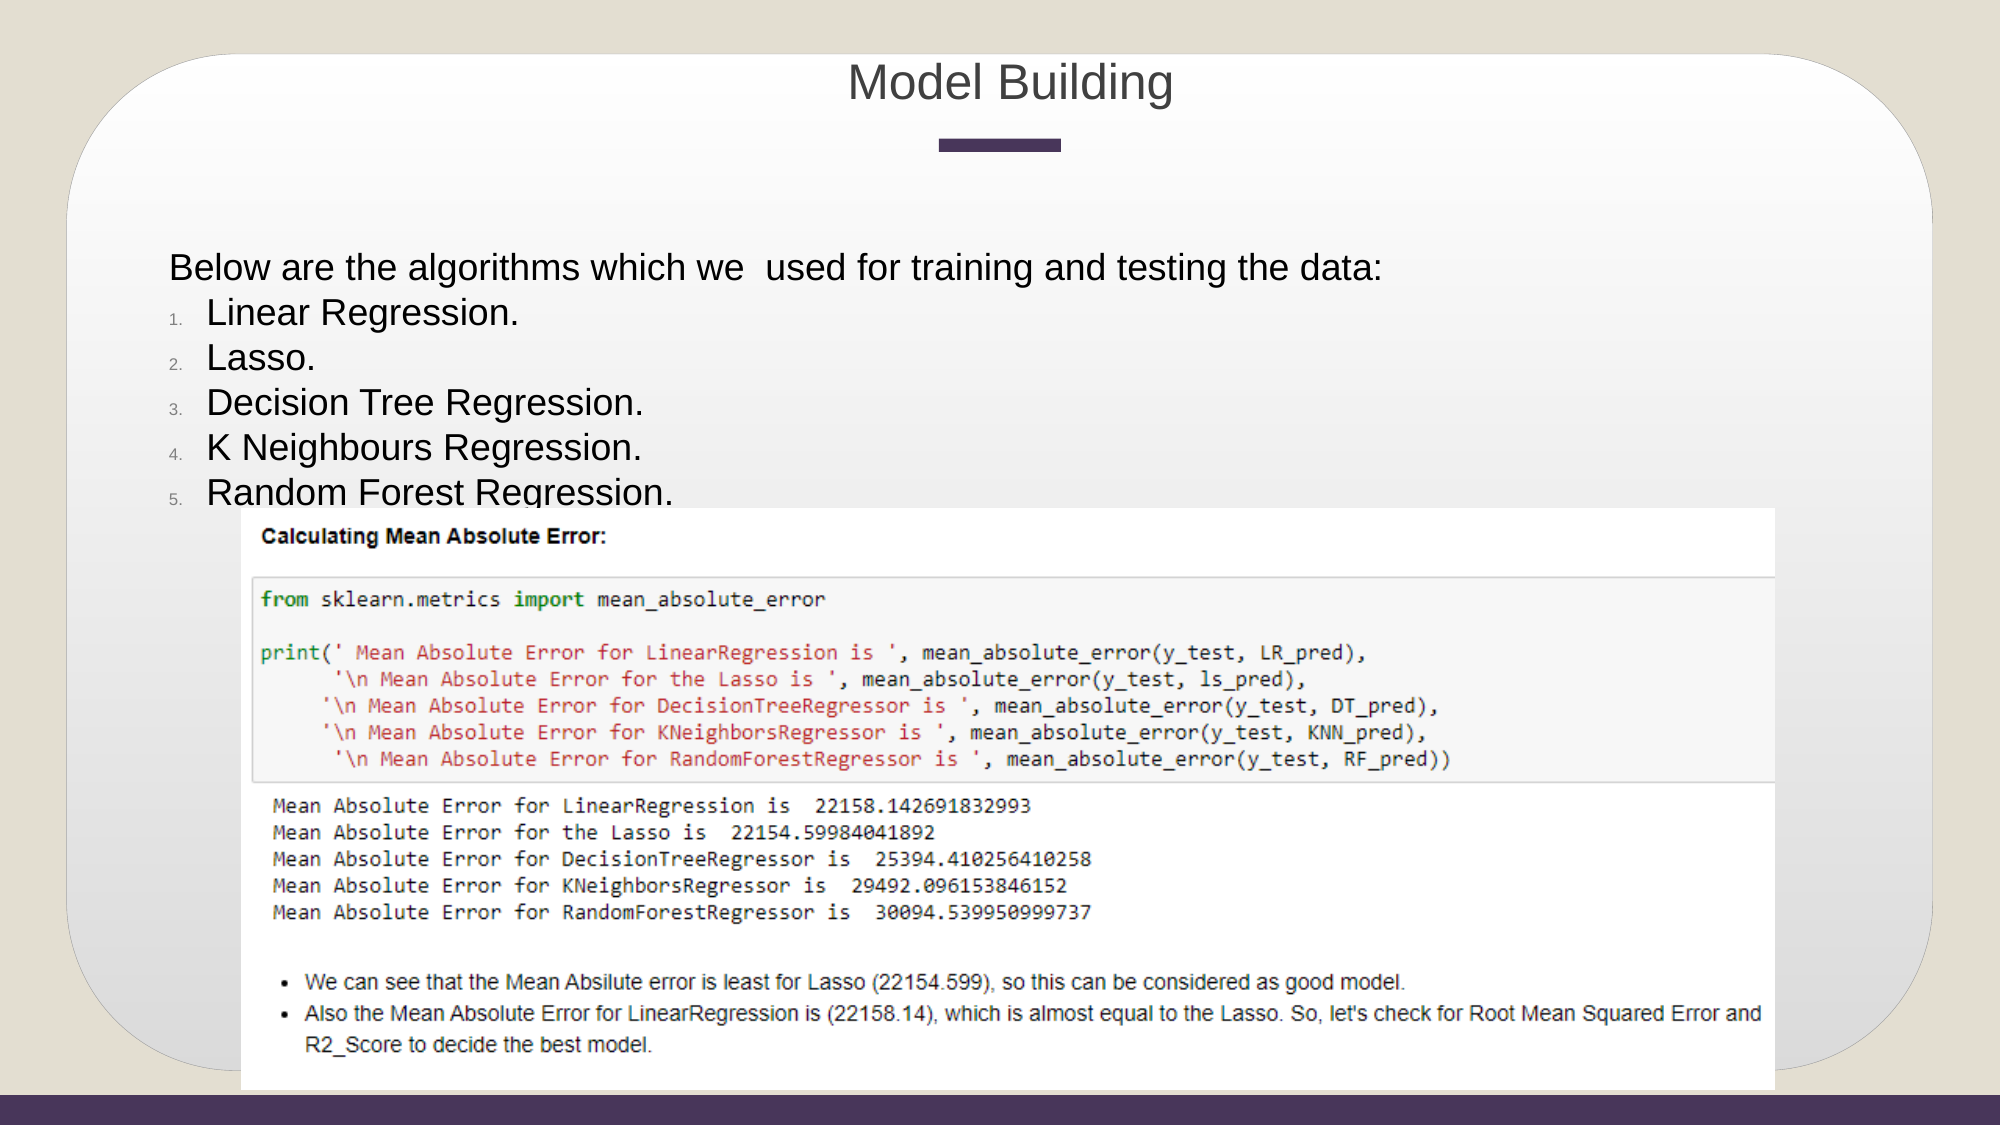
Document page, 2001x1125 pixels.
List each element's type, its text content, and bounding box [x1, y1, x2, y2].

text_box Model Building [832, 41, 1190, 117]
text_box [938, 138, 1061, 152]
text_box [0, 1095, 2000, 1125]
text_box Below are the algorithms which we used for training and testing the data: Linear Regression. Lasso. Decision Tree Regression. K Neighbours Regression. Random Forest Regression. [154, 235, 1846, 521]
picture [241, 508, 1775, 1090]
